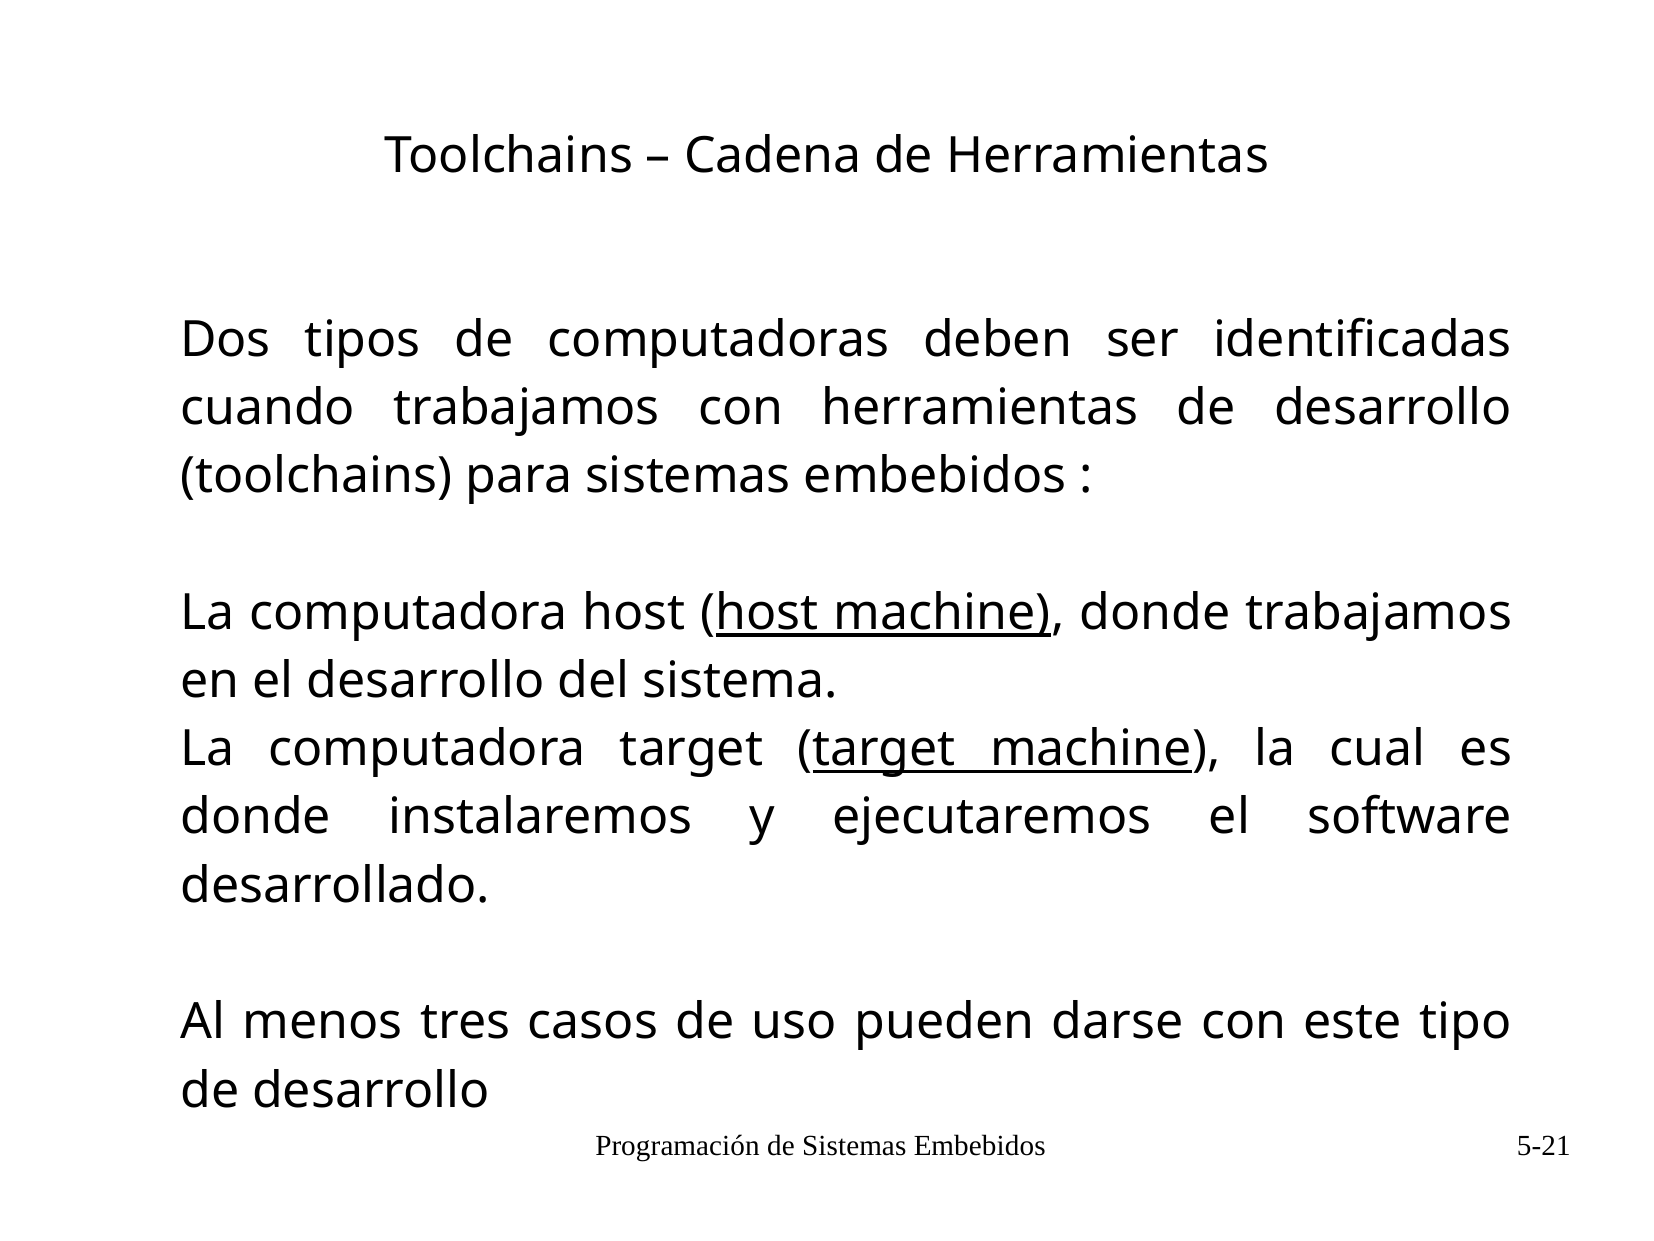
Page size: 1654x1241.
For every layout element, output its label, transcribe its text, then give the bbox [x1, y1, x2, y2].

title Toolchains – Cadena de Herramientas [82, 49, 1571, 257]
list [94, 224, 1583, 1241]
text_box Dos tipos de computadoras deben ser identificadas cuando trabajamos con herramientas de desarrollo (toolchains) para sistemas embebidos : La computadora host (host machine), donde trabajamos en el desarrollo del sistema. La computadora target (target machine), la cual es donde instalaremos y ejecutaremos el software desarrollado. Al menos tres casos de uso pueden darse con este tipo de desarrollo [165, 295, 1536, 993]
